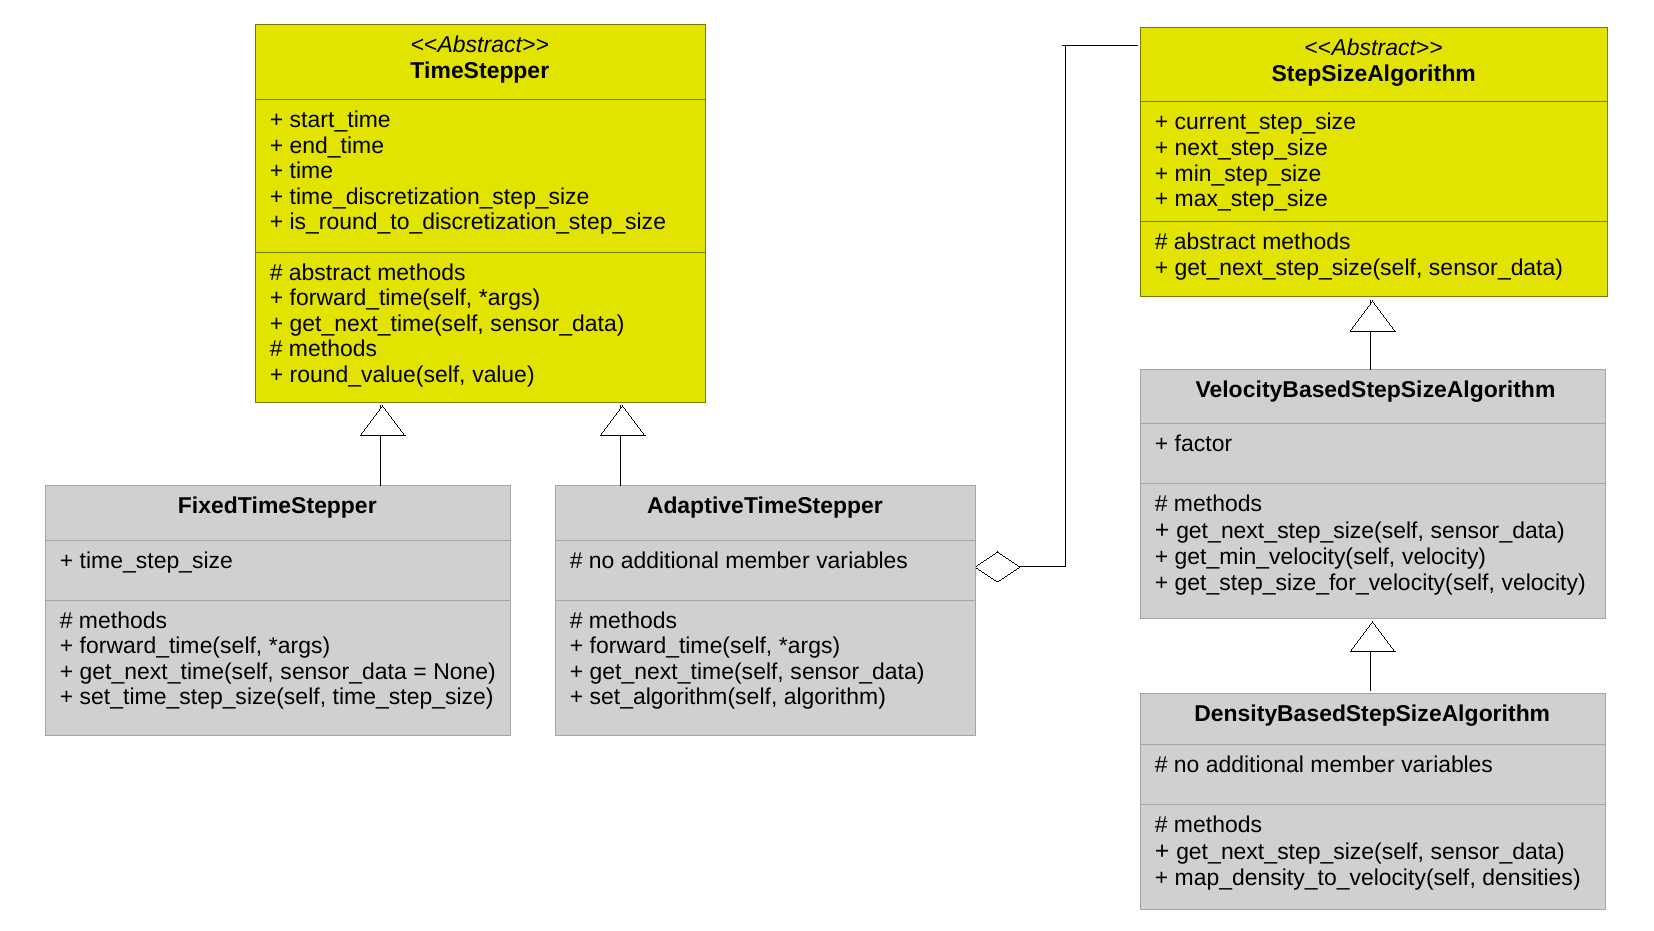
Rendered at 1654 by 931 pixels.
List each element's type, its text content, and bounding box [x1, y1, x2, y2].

text_box # methods + get_next_step_size(self, sensor_data) + get_min_velocity(self, velocity) + get_step_size_for_velocity(self, velocity) [1140, 484, 1606, 619]
text_box # abstract methods + forward_time(self, *args) + get_next_time(self, sensor_data) # methods + round_value(self, value) [255, 252, 706, 403]
text_box [1350, 300, 1396, 332]
text_box [976, 551, 1020, 582]
text_box AdaptiveTimeStepper [555, 485, 976, 540]
text_box + start_time + end_time + time + time_discretization_step_size + is_round_to_discretization_step_size [255, 100, 706, 252]
text_box # abstract methods + get_next_step_size(self, sensor_data) [1140, 221, 1608, 297]
text_box # no additional member variables [1140, 744, 1606, 805]
text_box # methods + forward_time(self, *args) + get_next_time(self, sensor_data) + set_algorithm(self, algorithm) [555, 600, 976, 736]
text_box VelocityBasedStepSizeAlgorithm [1140, 369, 1606, 423]
text_box [600, 405, 646, 436]
text_box <<Abstract>> TimeStepper [255, 24, 706, 100]
text_box # methods + get_next_step_size(self, sensor_data) + map_density_to_velocity(self, densities) [1140, 805, 1606, 910]
text_box + time_step_size [45, 540, 511, 600]
text_box <<Abstract>> StepSizeAlgorithm [1140, 27, 1608, 101]
text_box # methods + forward_time(self, *args) + get_next_time(self, sensor_data = None) + set_time_step_size(self, time_step_size) [45, 600, 511, 736]
text_box + current_step_size + next_step_size + min_step_size + max_step_size [1140, 101, 1608, 221]
text_box [360, 405, 406, 436]
text_box + factor [1140, 423, 1606, 484]
text_box FixedTimeStepper [45, 485, 511, 540]
text_box [1350, 621, 1396, 652]
text_box # no additional member variables [555, 540, 976, 600]
text_box DensityBasedStepSizeAlgorithm [1140, 693, 1606, 744]
